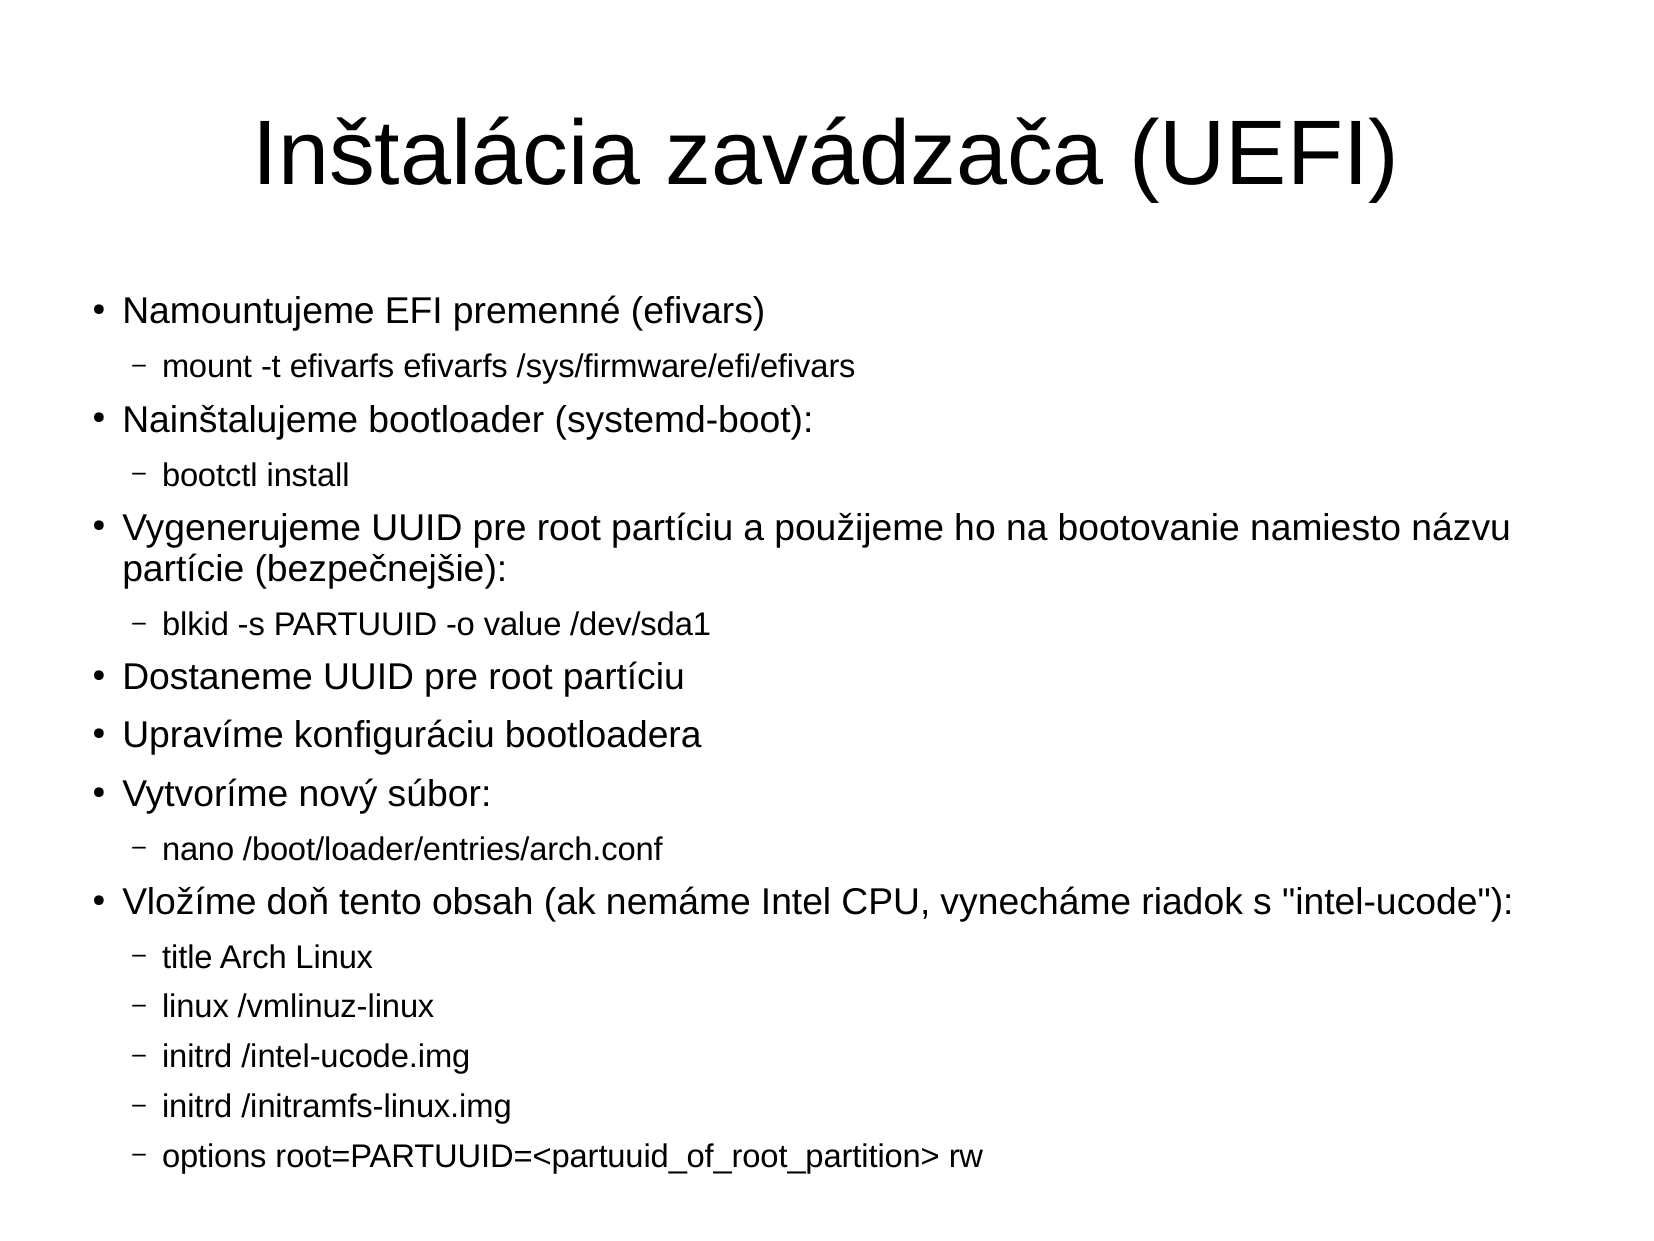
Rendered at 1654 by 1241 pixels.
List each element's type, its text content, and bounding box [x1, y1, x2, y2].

list Namountujeme EFI premenné (efivars) mount -t efivarfs efivarfs /sys/firmware/efi/efivars Nainštalujeme bootloader (systemd-boot): bootctl install Vygenerujeme UUID pre root partíciu a použijeme ho na bootovanie namiesto názvu partície (bezpečnejšie): blkid -s PARTUUID -o value /dev/sda1 Dostaneme UUID pre root partíciu Upravíme konfiguráciu bootloadera Vytvoríme nový súbor: nano /boot/loader/entries/arch.conf Vložíme doň tento obsah (ak nemáme Intel CPU, vynecháme riadok s "intel-ucode"): title Arch Linux linux /vmlinuz-linux initrd /intel-ucode.img initrd /initramfs-linux.img options root=PARTUUID=<partuuid_of_root_partition> rw [82, 290, 1571, 1204]
title Inštalácia zavádzača (UEFI) [82, 49, 1571, 257]
